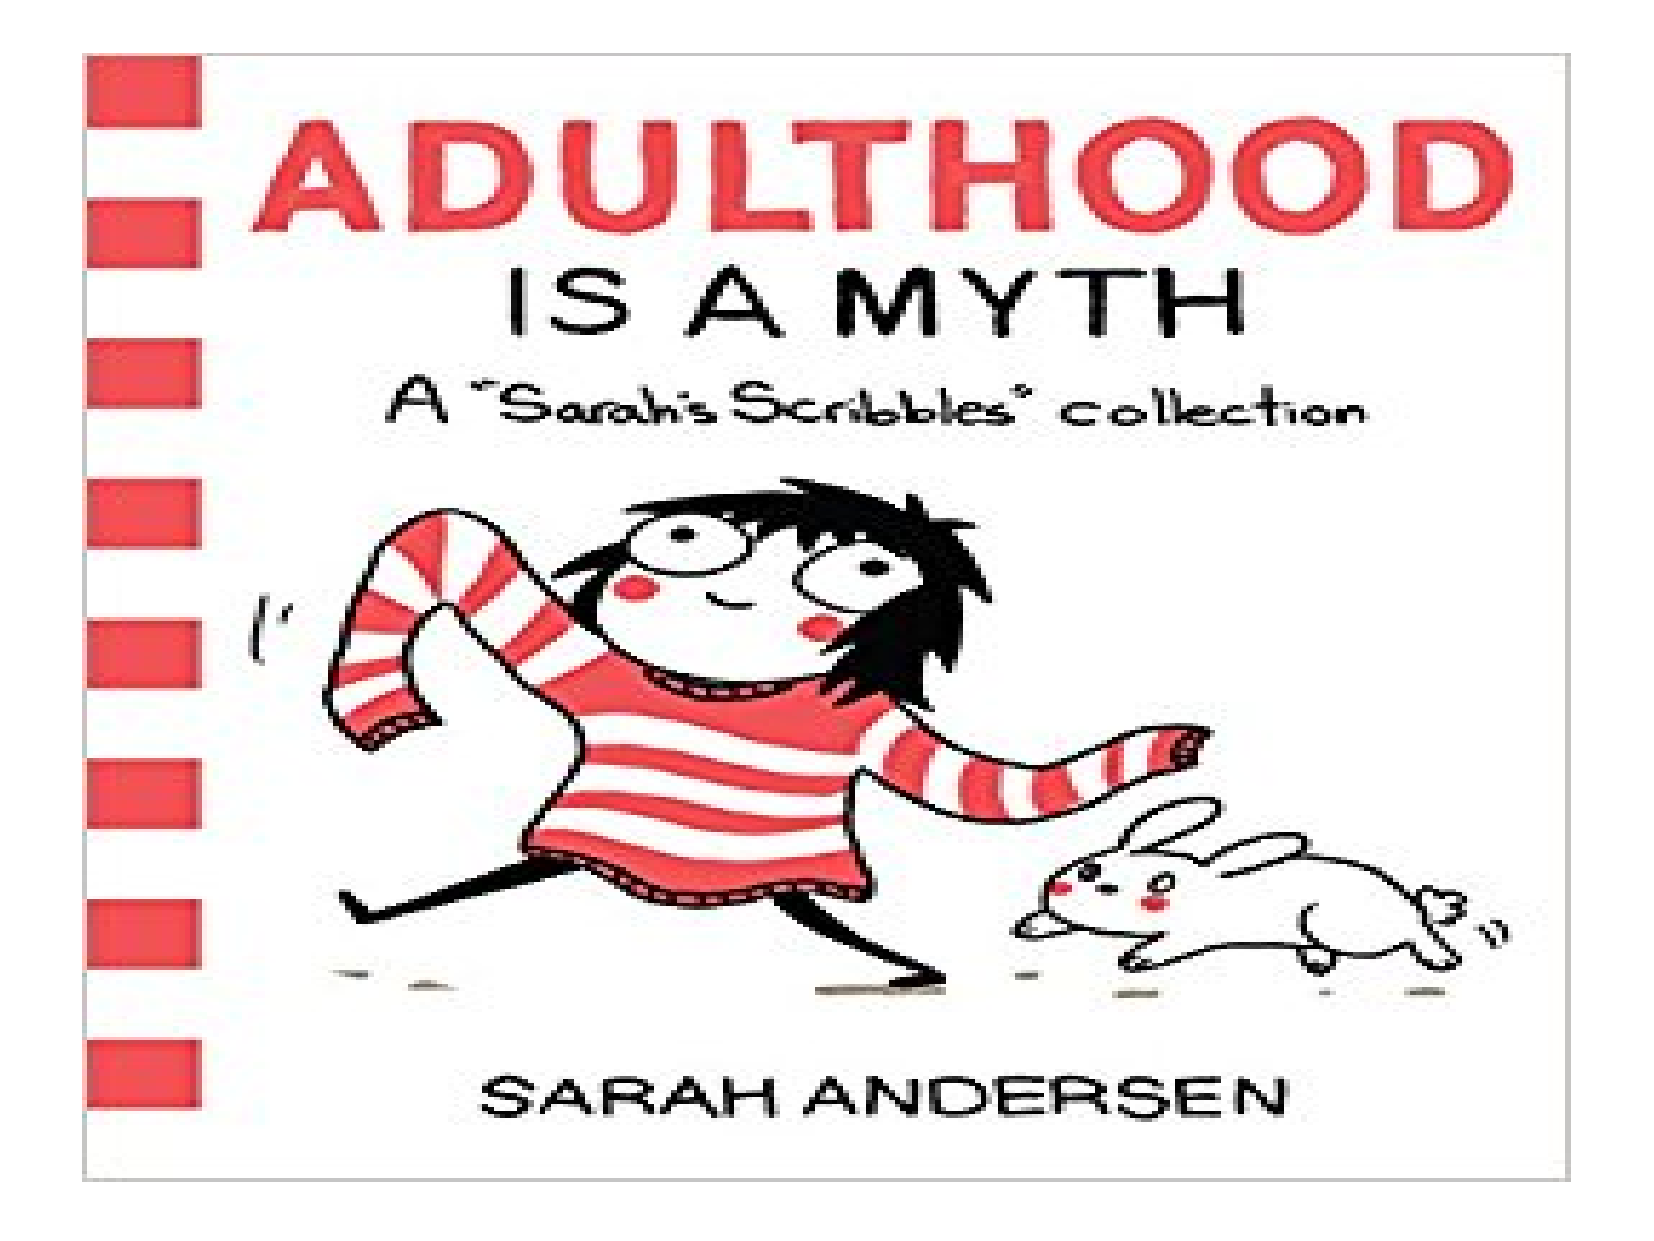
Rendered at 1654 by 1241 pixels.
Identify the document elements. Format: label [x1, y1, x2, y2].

picture [82, 53, 1571, 1182]
